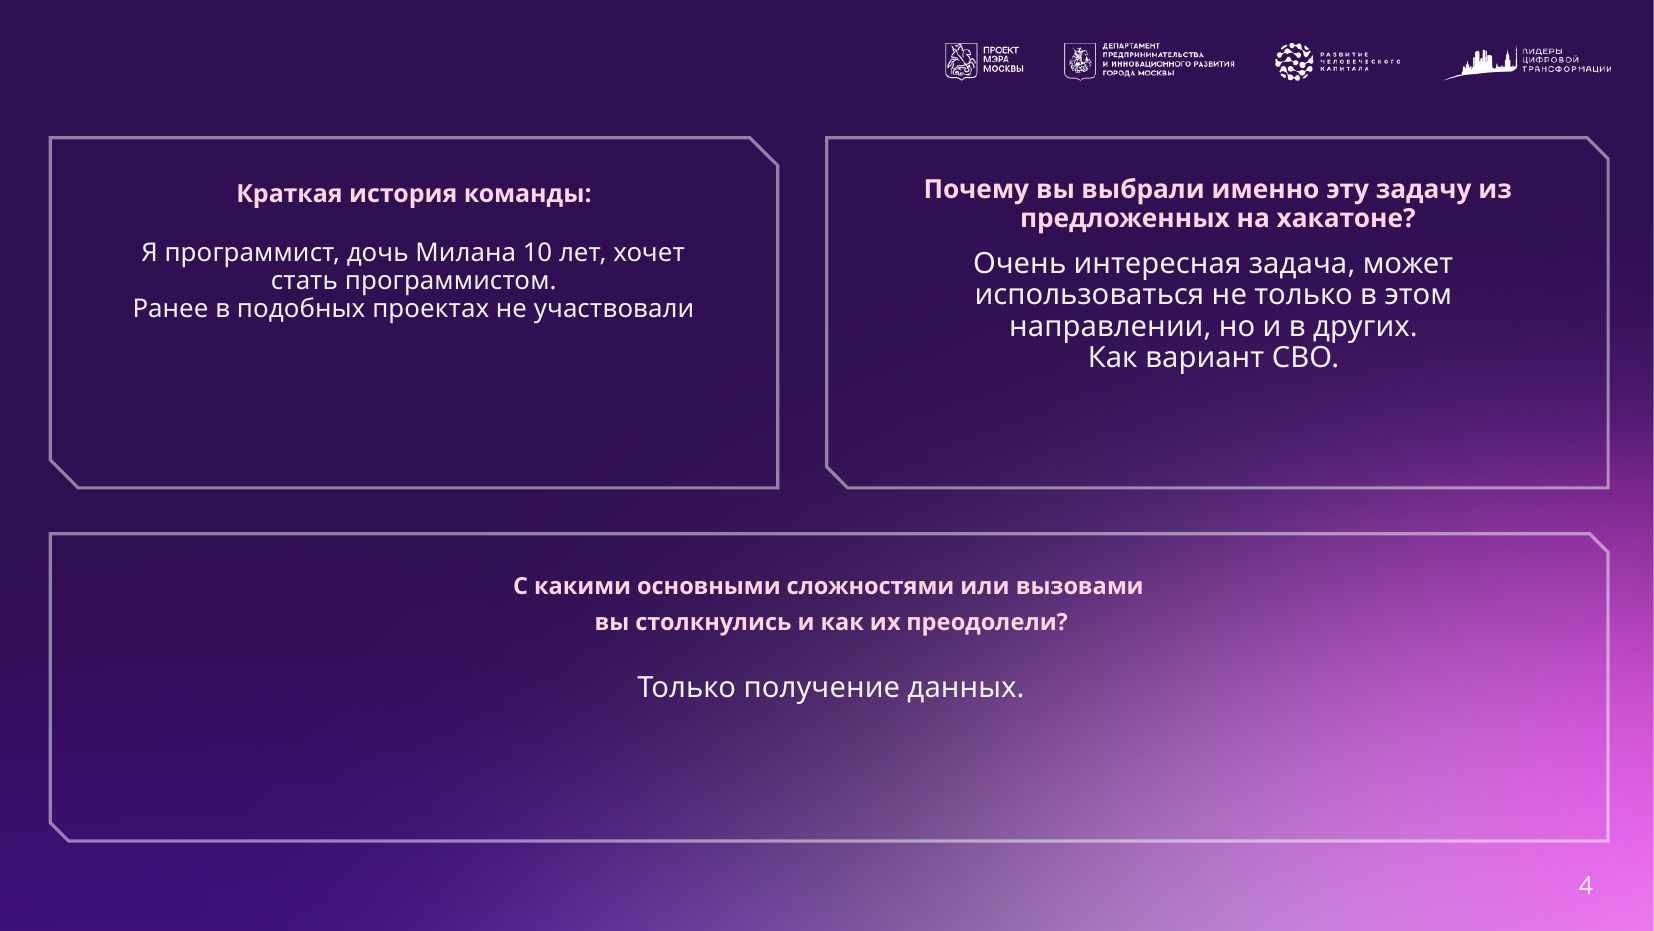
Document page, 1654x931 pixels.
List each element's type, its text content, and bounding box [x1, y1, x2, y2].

picture [0, 0, 1654, 931]
text_box [826, 137, 1609, 488]
text_box [50, 533, 1609, 841]
text_box Очень интересная задача, может использоваться не только в этом направлении, но и в других. Как вариант СВО. [878, 241, 1549, 387]
text_box Только получение данных. [334, 665, 1328, 809]
list Я программист, дочь Милана 10 лет, хочет стать программистом. Ранее в подобных проектах не участвовали [113, 231, 715, 359]
text_box С какими основными сложностями или вызовами вы столкнулись и как их преодолели? [97, 566, 1566, 644]
text_box Краткая история команды: [211, 173, 617, 222]
text_box [50, 137, 778, 488]
text_box Почему вы выбрали именно эту задачу из предложенных на хакатоне? [835, 168, 1600, 241]
